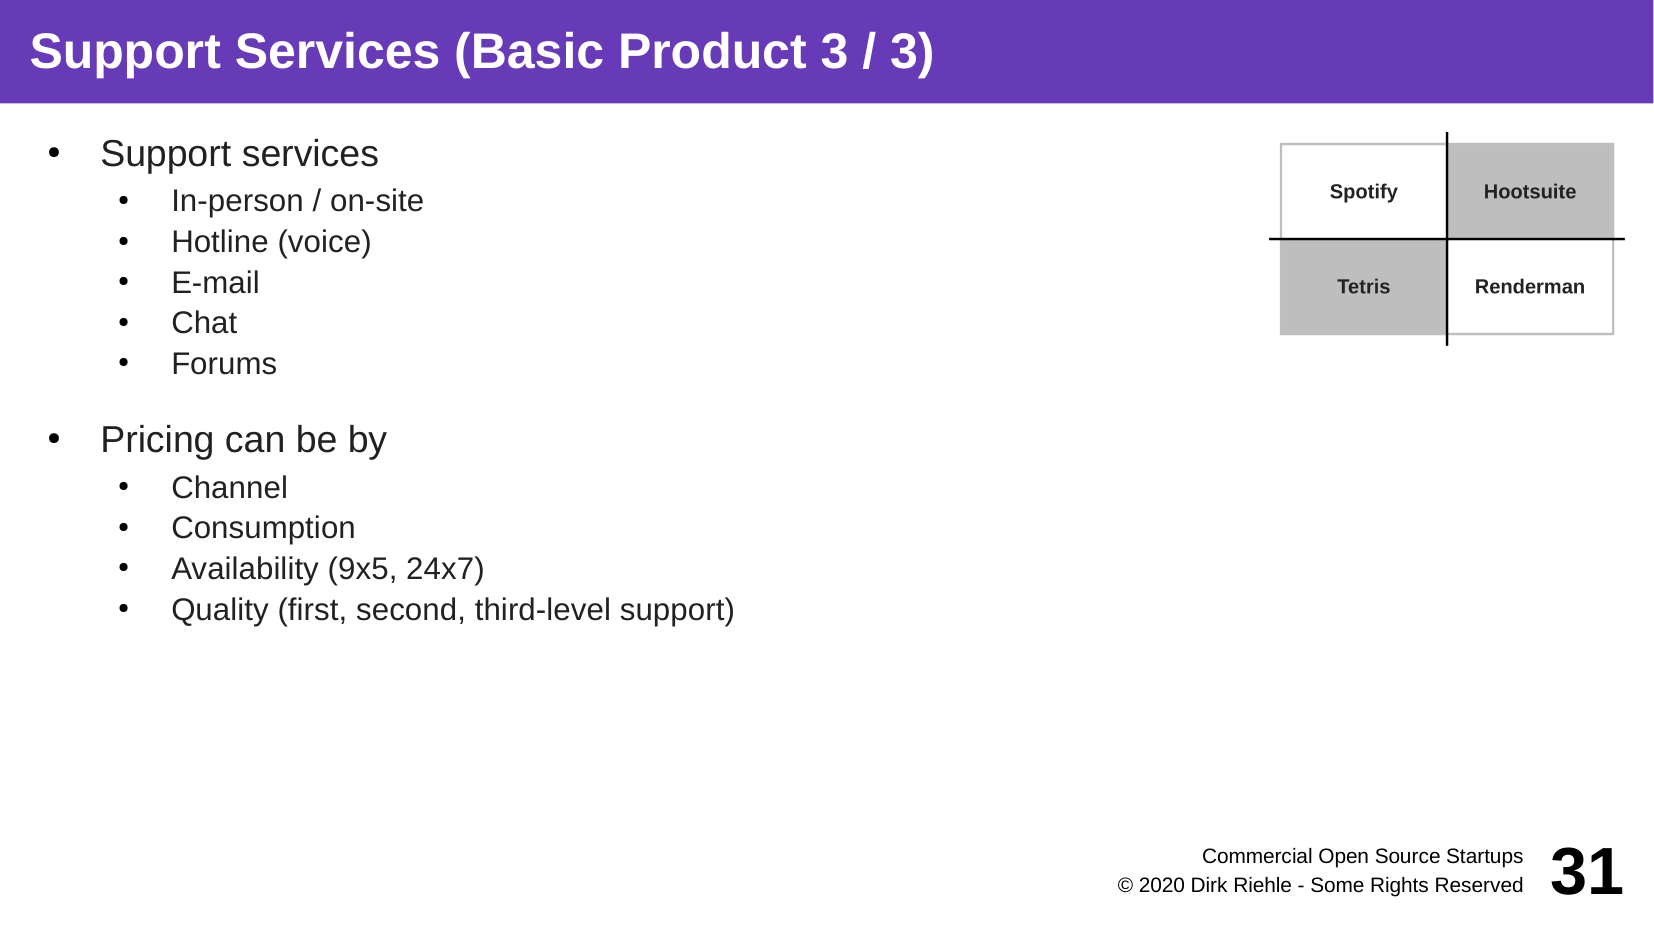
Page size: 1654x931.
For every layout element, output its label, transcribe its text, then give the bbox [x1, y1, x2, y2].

list Support services In-person / on-site Hotline (voice) E-mail Chat Forums Pricing can be by Channel Consumption Availability (9x5, 24x7) Quality (first, second, third-level support) [29, 132, 1625, 813]
picture [1269, 132, 1625, 346]
title Support Services (Basic Product 3 / 3) [0, 0, 1654, 104]
